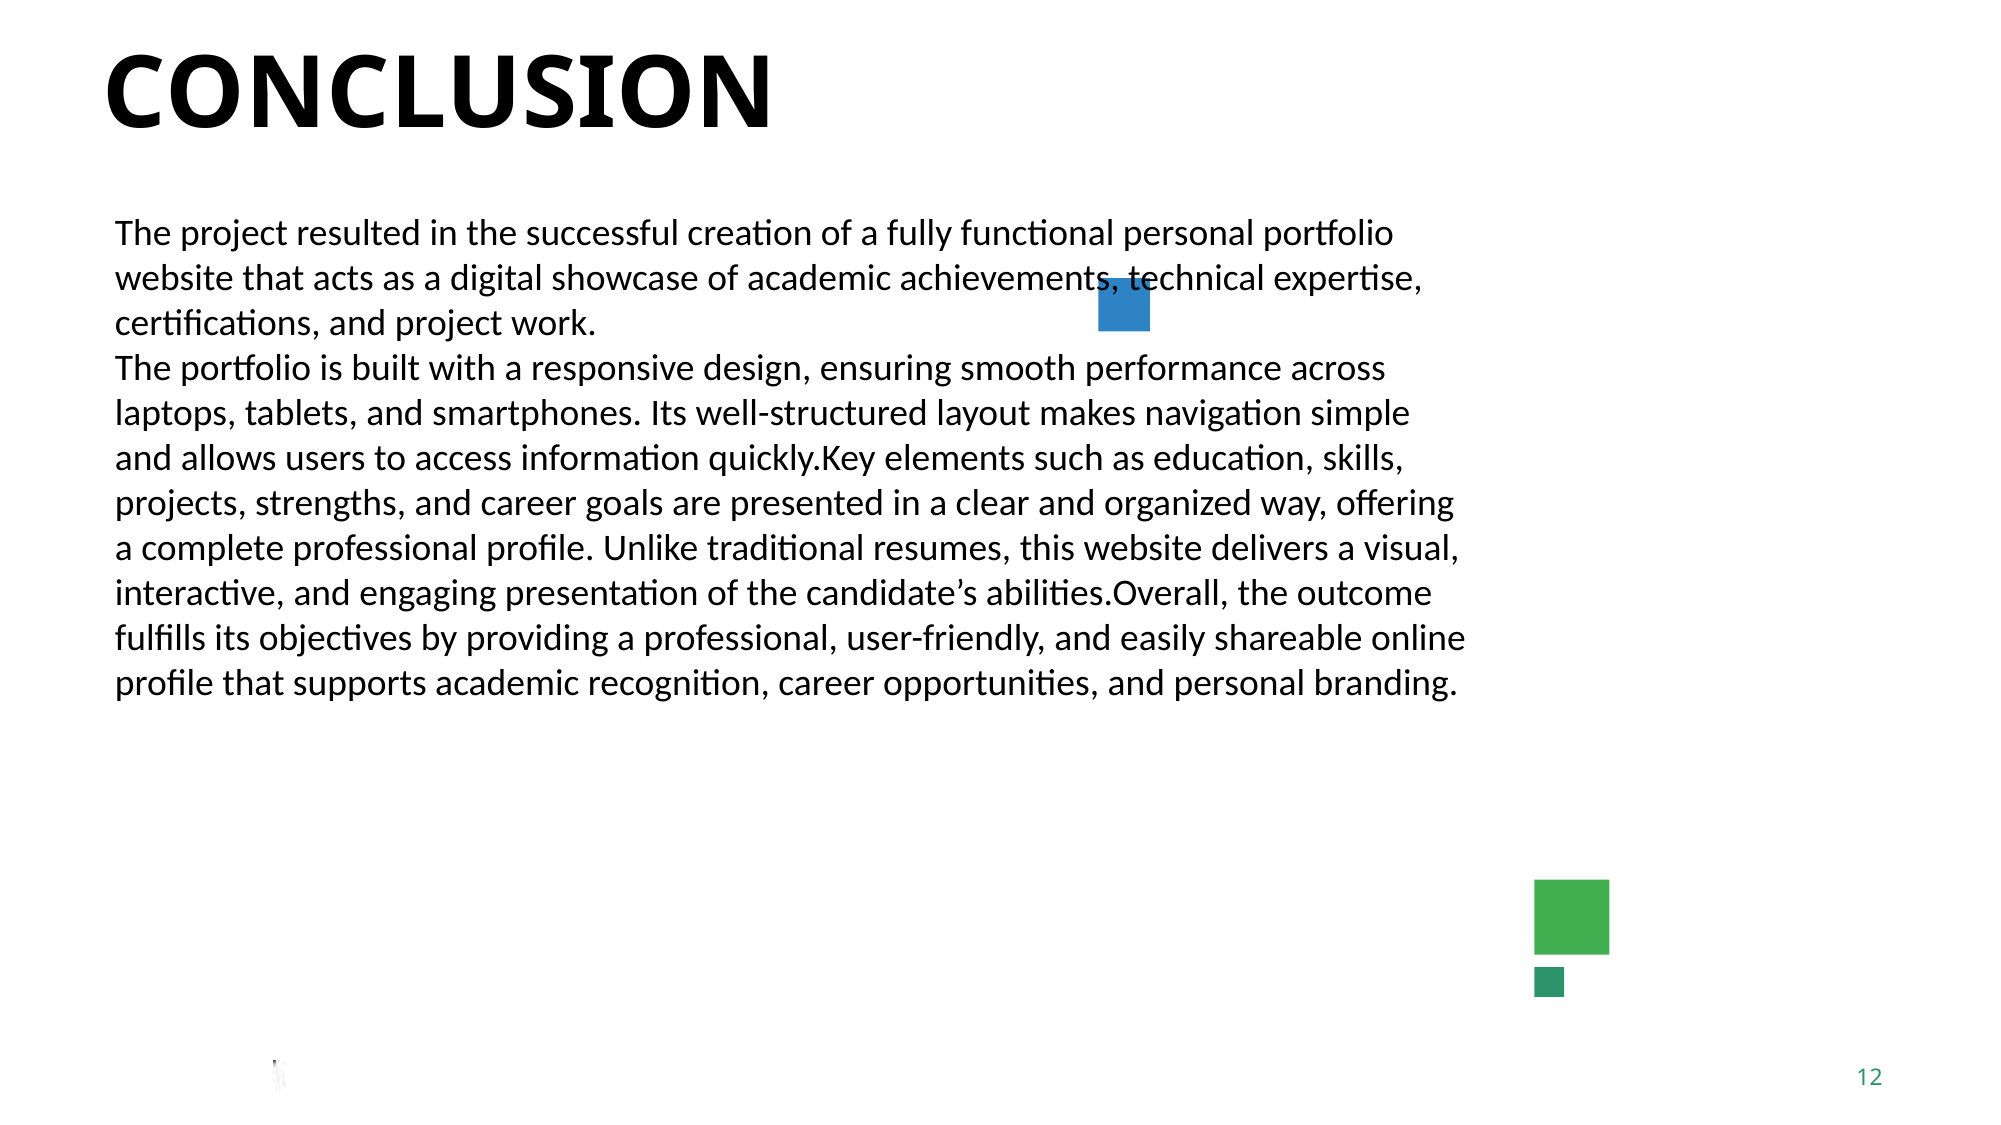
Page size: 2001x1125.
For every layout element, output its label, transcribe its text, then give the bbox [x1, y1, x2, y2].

text_box The project resulted in the successful creation of a fully functional personal portfolio website that acts as a digital showcase of academic achievements, technical expertise, certifications, and project work. The portfolio is built with a responsive design, ensuring smooth performance across laptops, tablets, and smartphones. Its well-structured layout makes navigation simple and allows users to access information quickly.Key elements such as education, skills, projects, strengths, and career goals are presented in a clear and organized way, offering a complete professional profile. Unlike traditional resumes, this website delivers a visual, interactive, and engaging presentation of the candidate’s abilities.Overall, the outcome fulfills its objectives by providing a professional, user-friendly, and easily shareable online profile that supports academic recognition, career opportunities, and personal branding. [99, 200, 1488, 715]
text_box [1534, 879, 1610, 955]
picture [273, 1060, 286, 1091]
text_box [1534, 967, 1565, 997]
title CONCLUSION [99, 24, 852, 149]
text_box 12 [1849, 1061, 1888, 1094]
